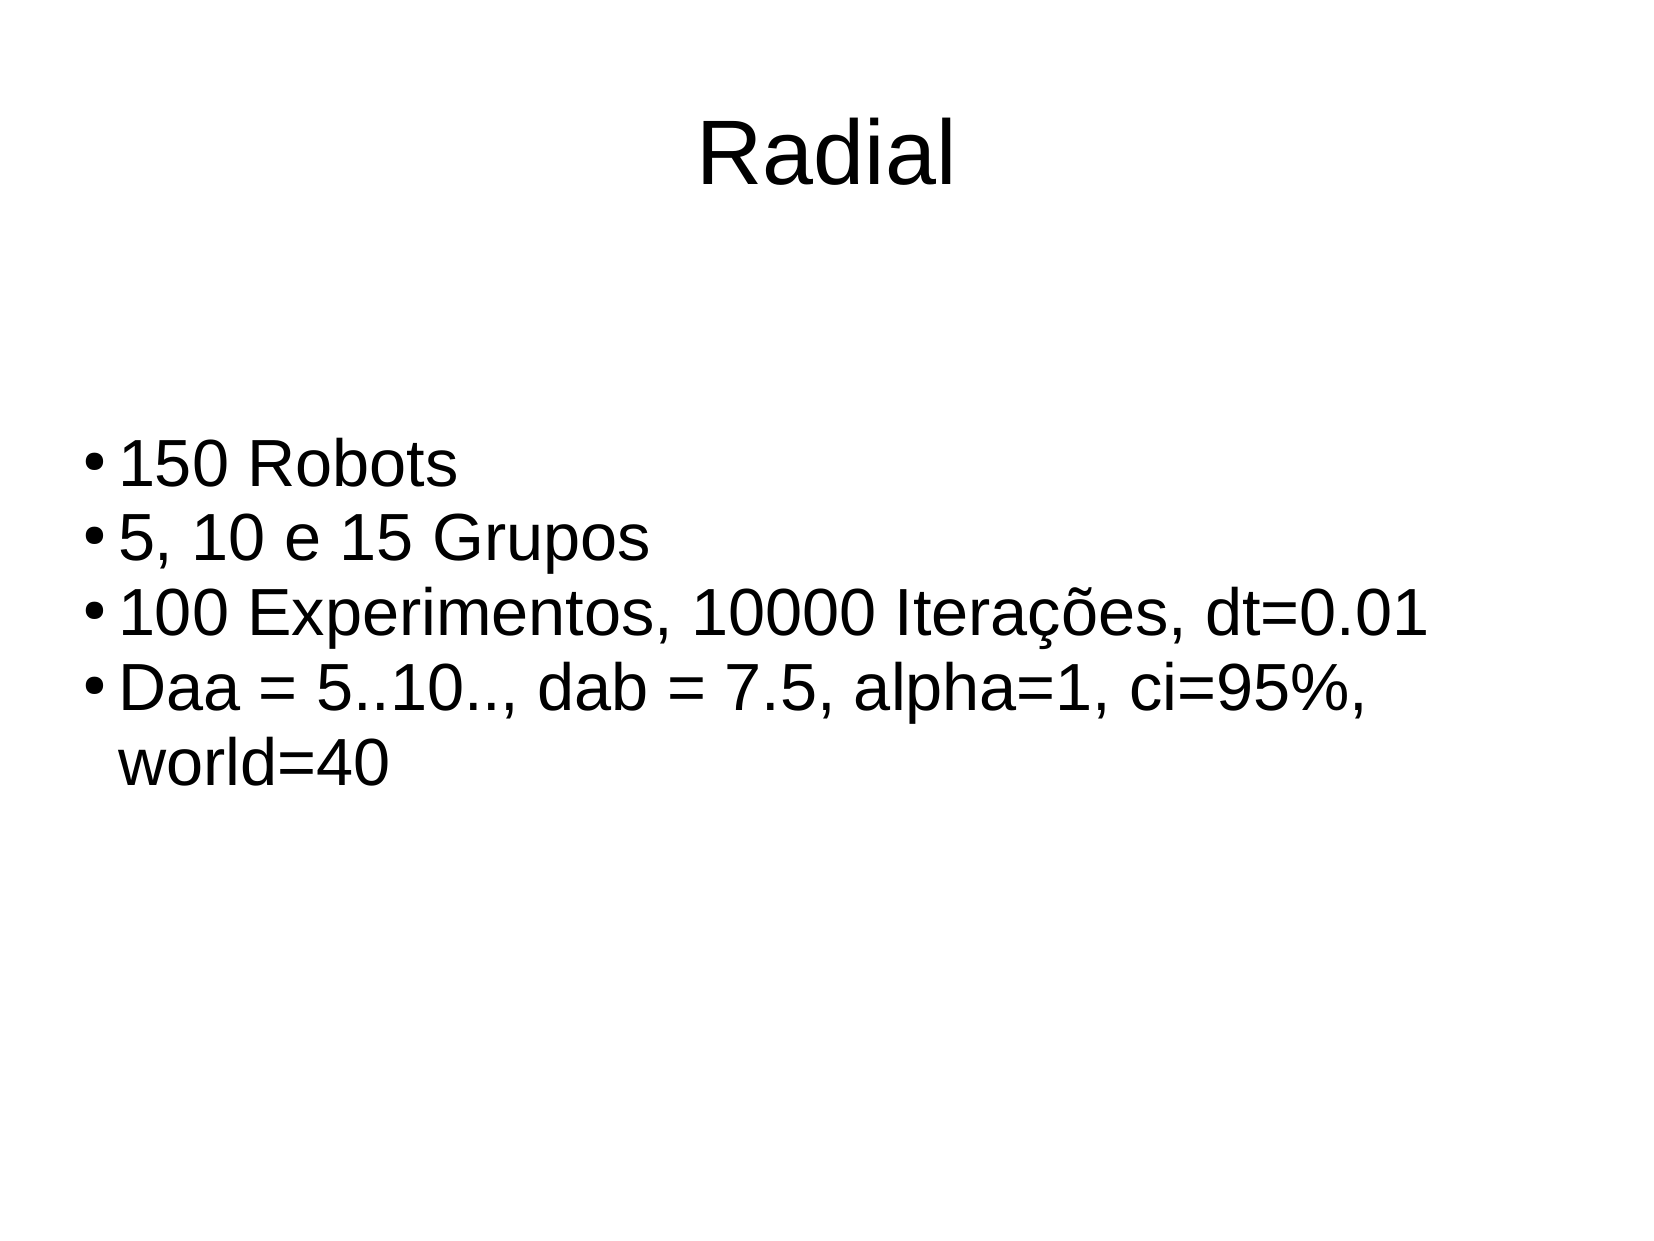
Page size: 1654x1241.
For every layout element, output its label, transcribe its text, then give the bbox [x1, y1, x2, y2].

subtitle 150 Robots 5, 10 e 15 Grupos 100 Experimentos, 10000 Iterações, dt=0.01 Daa = 5..10.., dab = 7.5, alpha=1, ci=95%, world=40 [82, 290, 1571, 1010]
title Radial [82, 49, 1571, 257]
